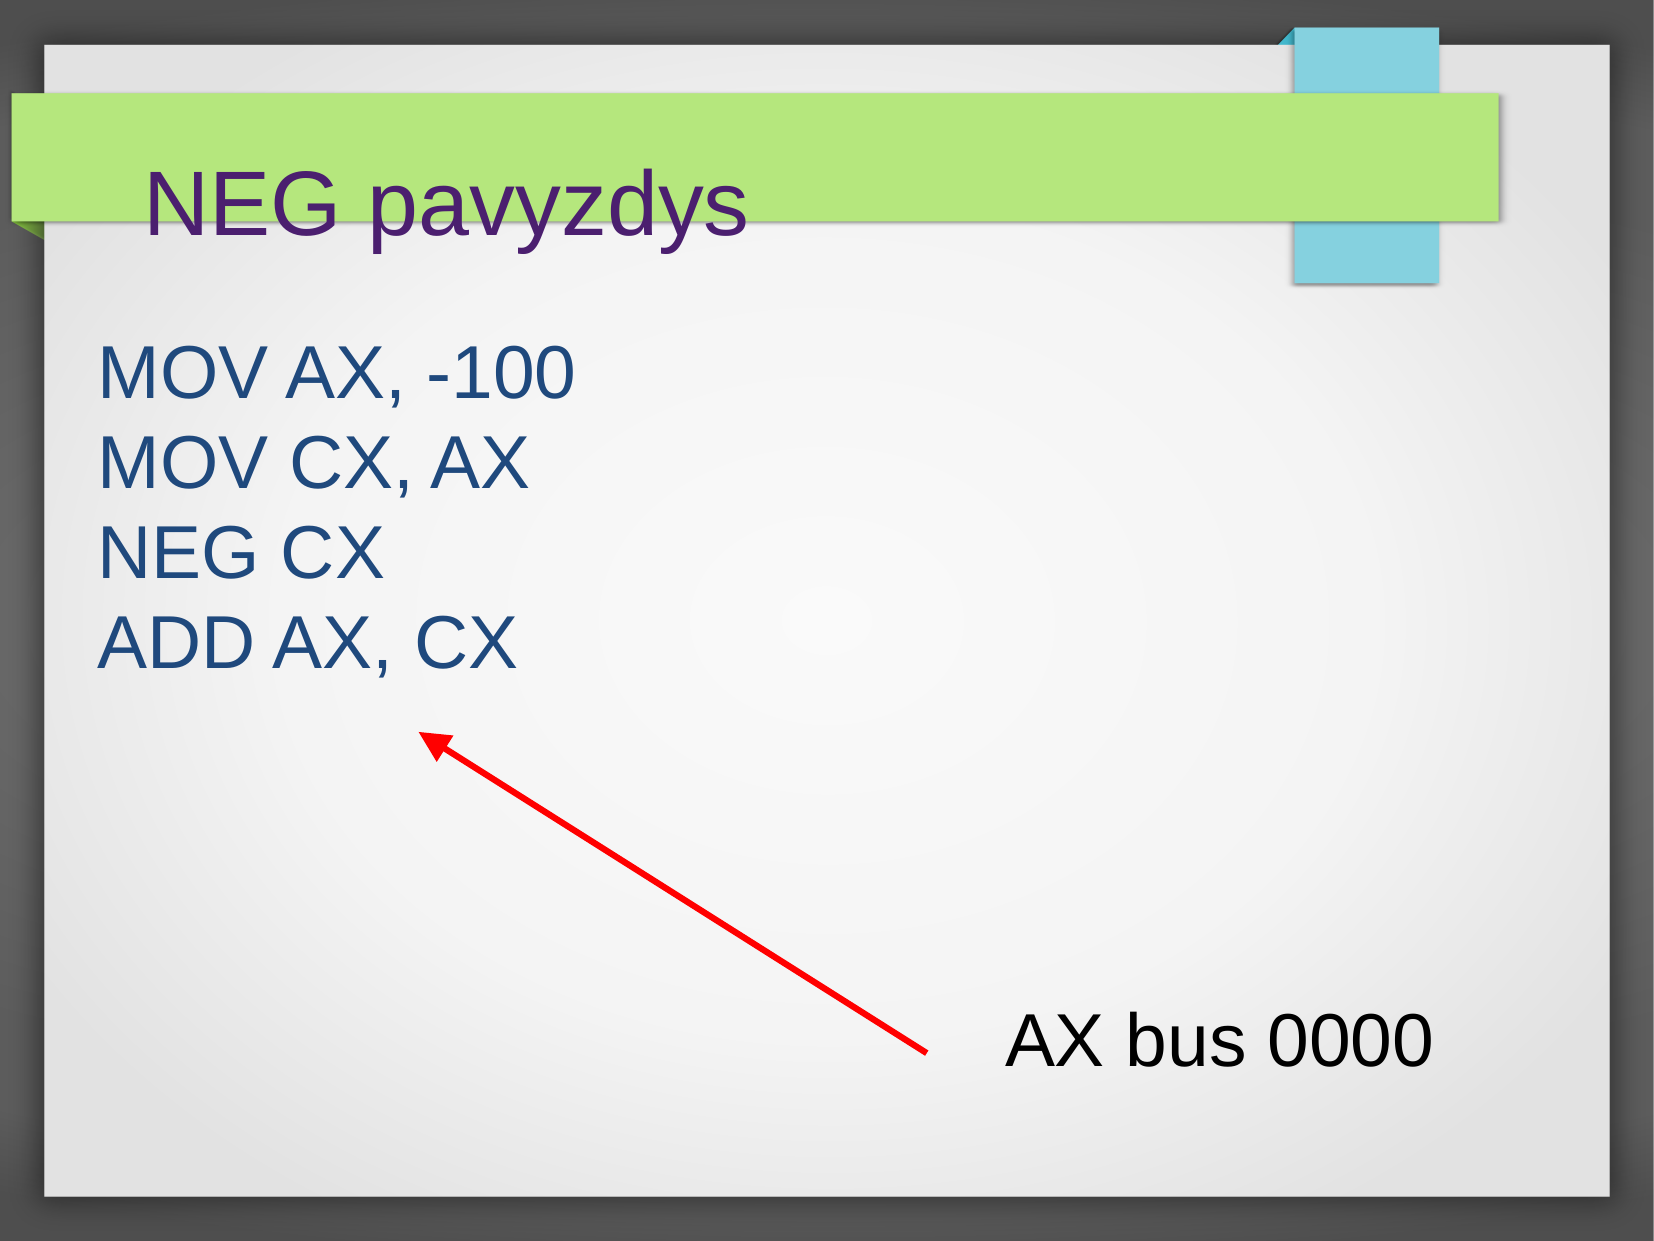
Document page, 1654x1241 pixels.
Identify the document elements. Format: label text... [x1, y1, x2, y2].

list MOV AX, -100 MOV CX, AX NEG CX ADD AX, CX [82, 308, 1571, 1184]
picture [0, 0, 1654, 1241]
text_box AX bus 0000 [989, 976, 1522, 1169]
title NEG pavyzdys [82, 24, 1406, 269]
